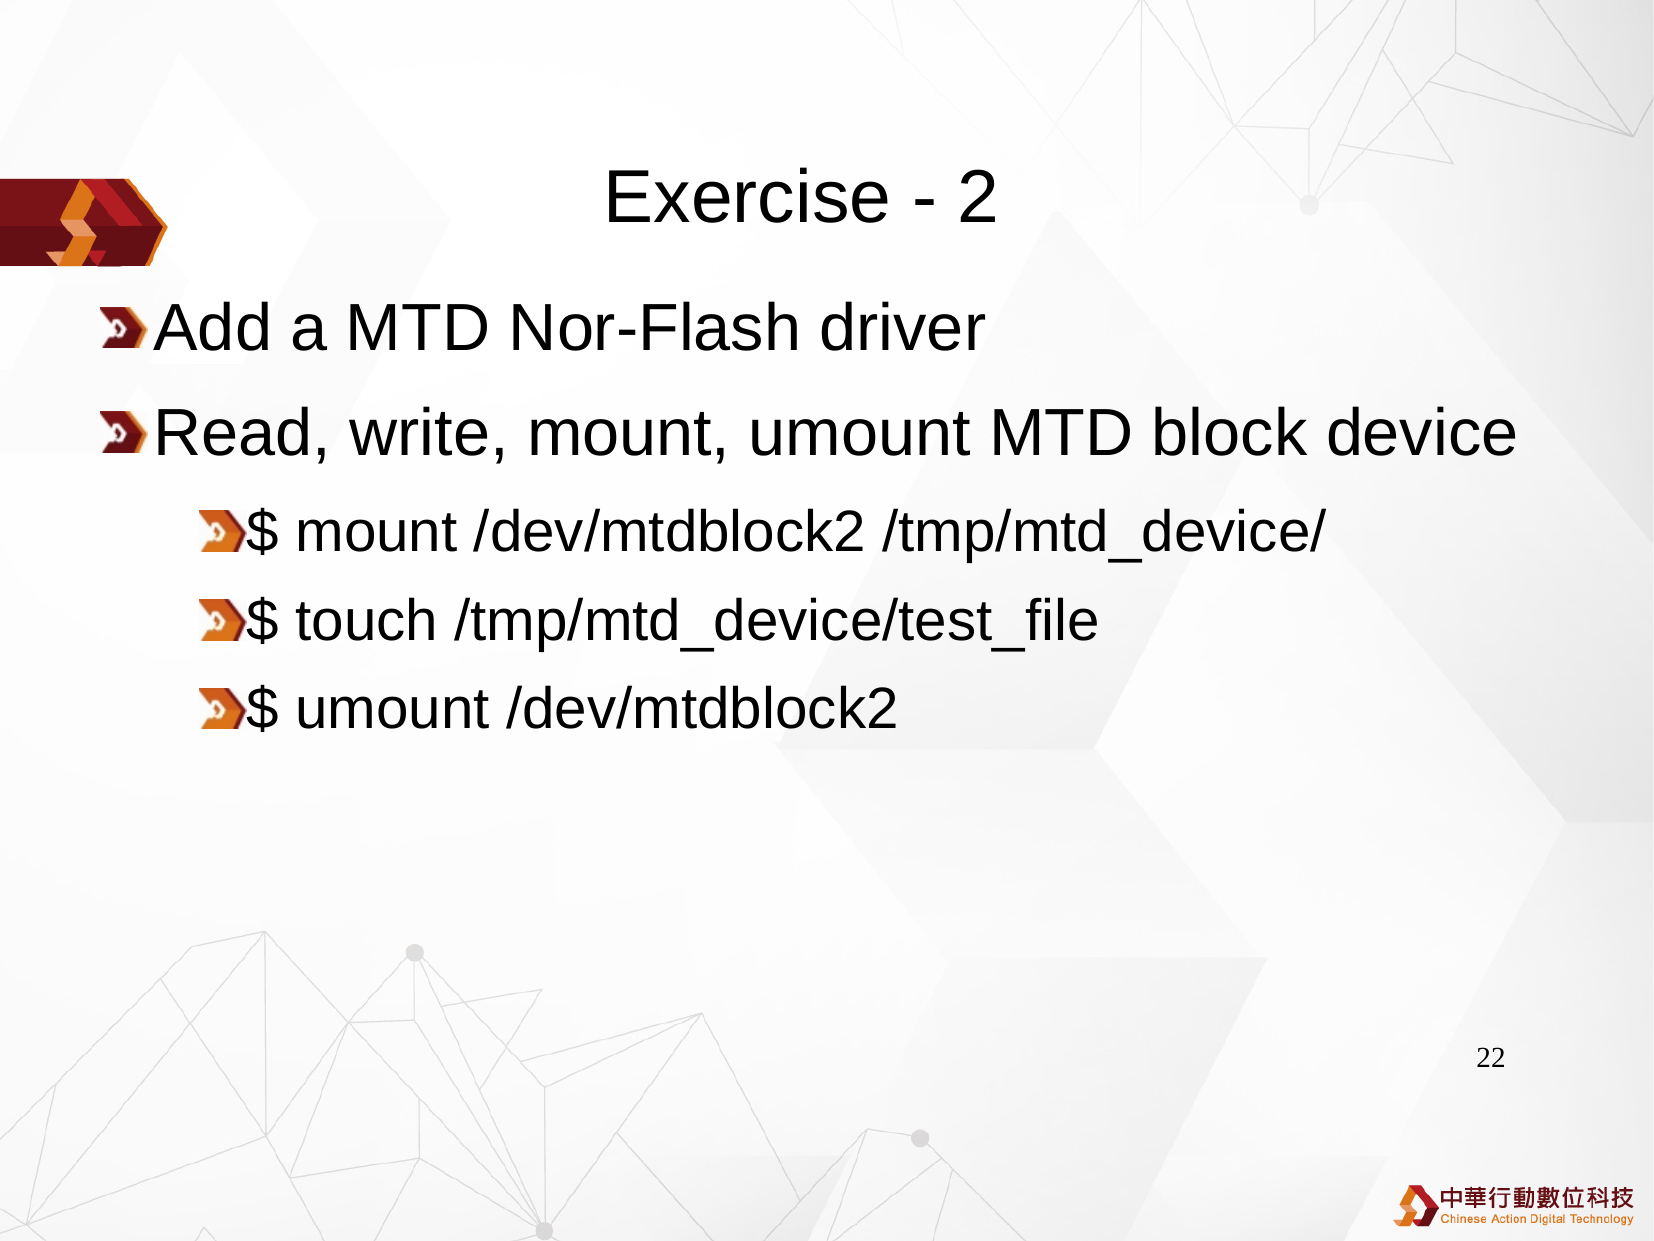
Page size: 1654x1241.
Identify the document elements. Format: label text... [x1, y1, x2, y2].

list Add a MTD Nor-Flash driver Read, write, mount, umount MTD block device $ mount /dev/mtdblock2 /tmp/mtd_device/ $ touch /tmp/mtd_device/test_file $ umount /dev/mtdblock2 [82, 290, 1571, 1010]
picture [0, 0, 1654, 1241]
title Exercise - 2 [118, 112, 1506, 281]
